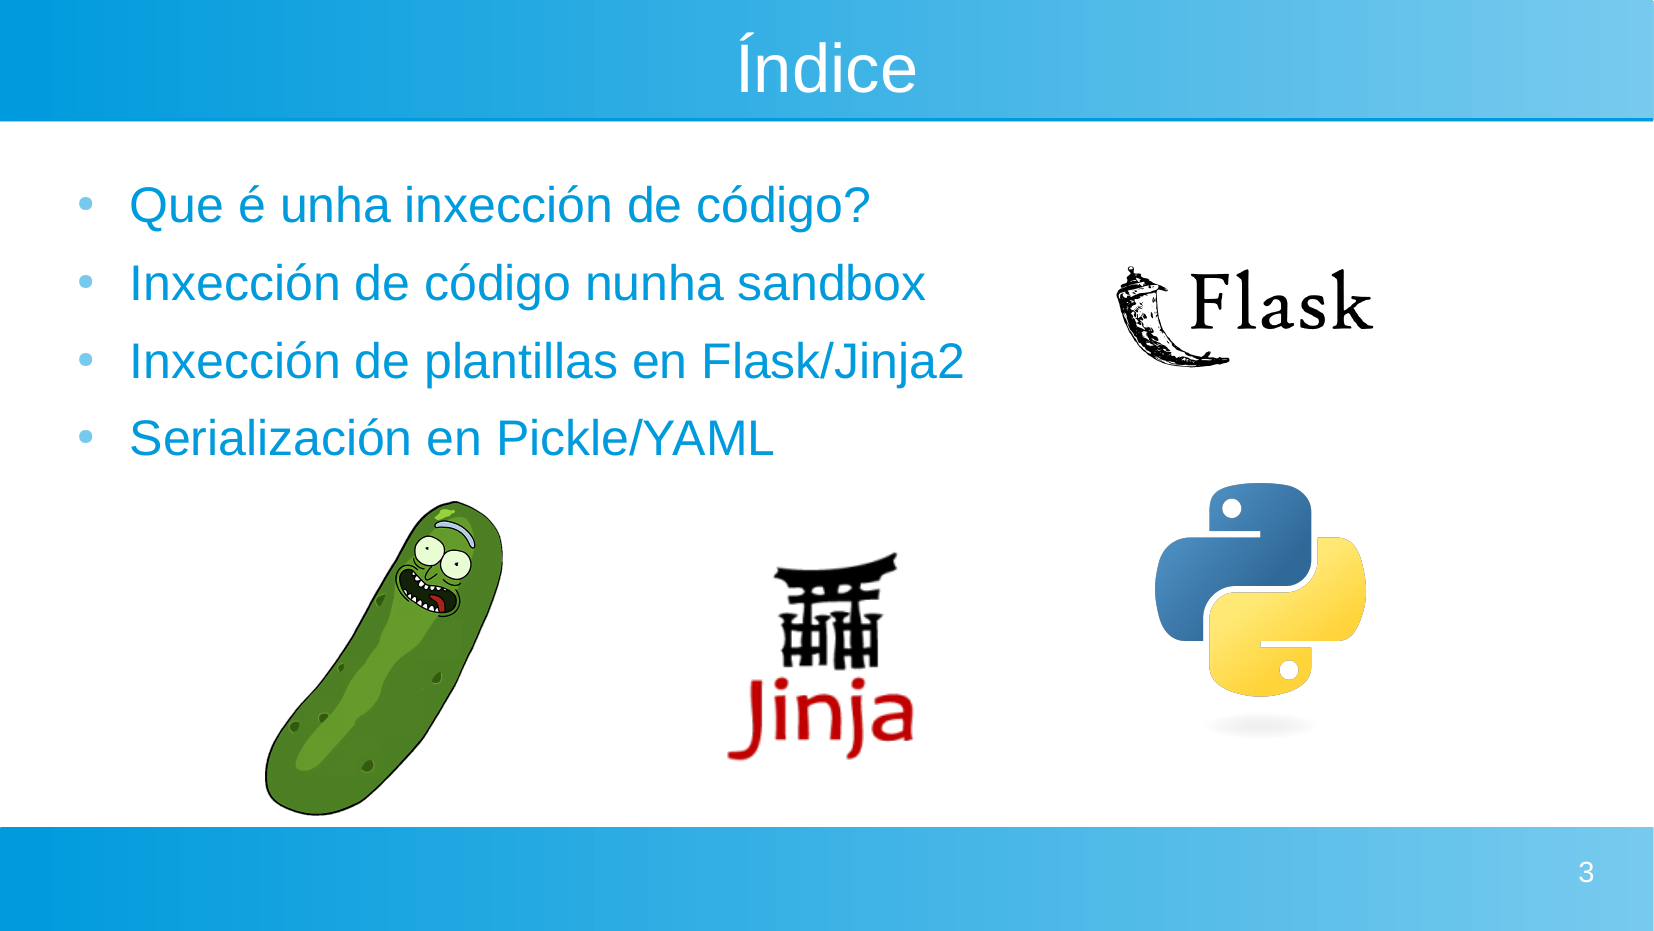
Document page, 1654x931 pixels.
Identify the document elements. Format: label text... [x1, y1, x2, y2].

list Que é unha inxección de código? Inxección de código nunha sandbox Inxección de plantillas en Flask/Jinja2 Serialización en Pickle/YAML [59, 177, 1595, 768]
picture [687, 517, 969, 799]
picture [1155, 483, 1388, 739]
picture [1102, 177, 1388, 463]
title Índice [59, 29, 1595, 108]
picture [265, 501, 503, 816]
